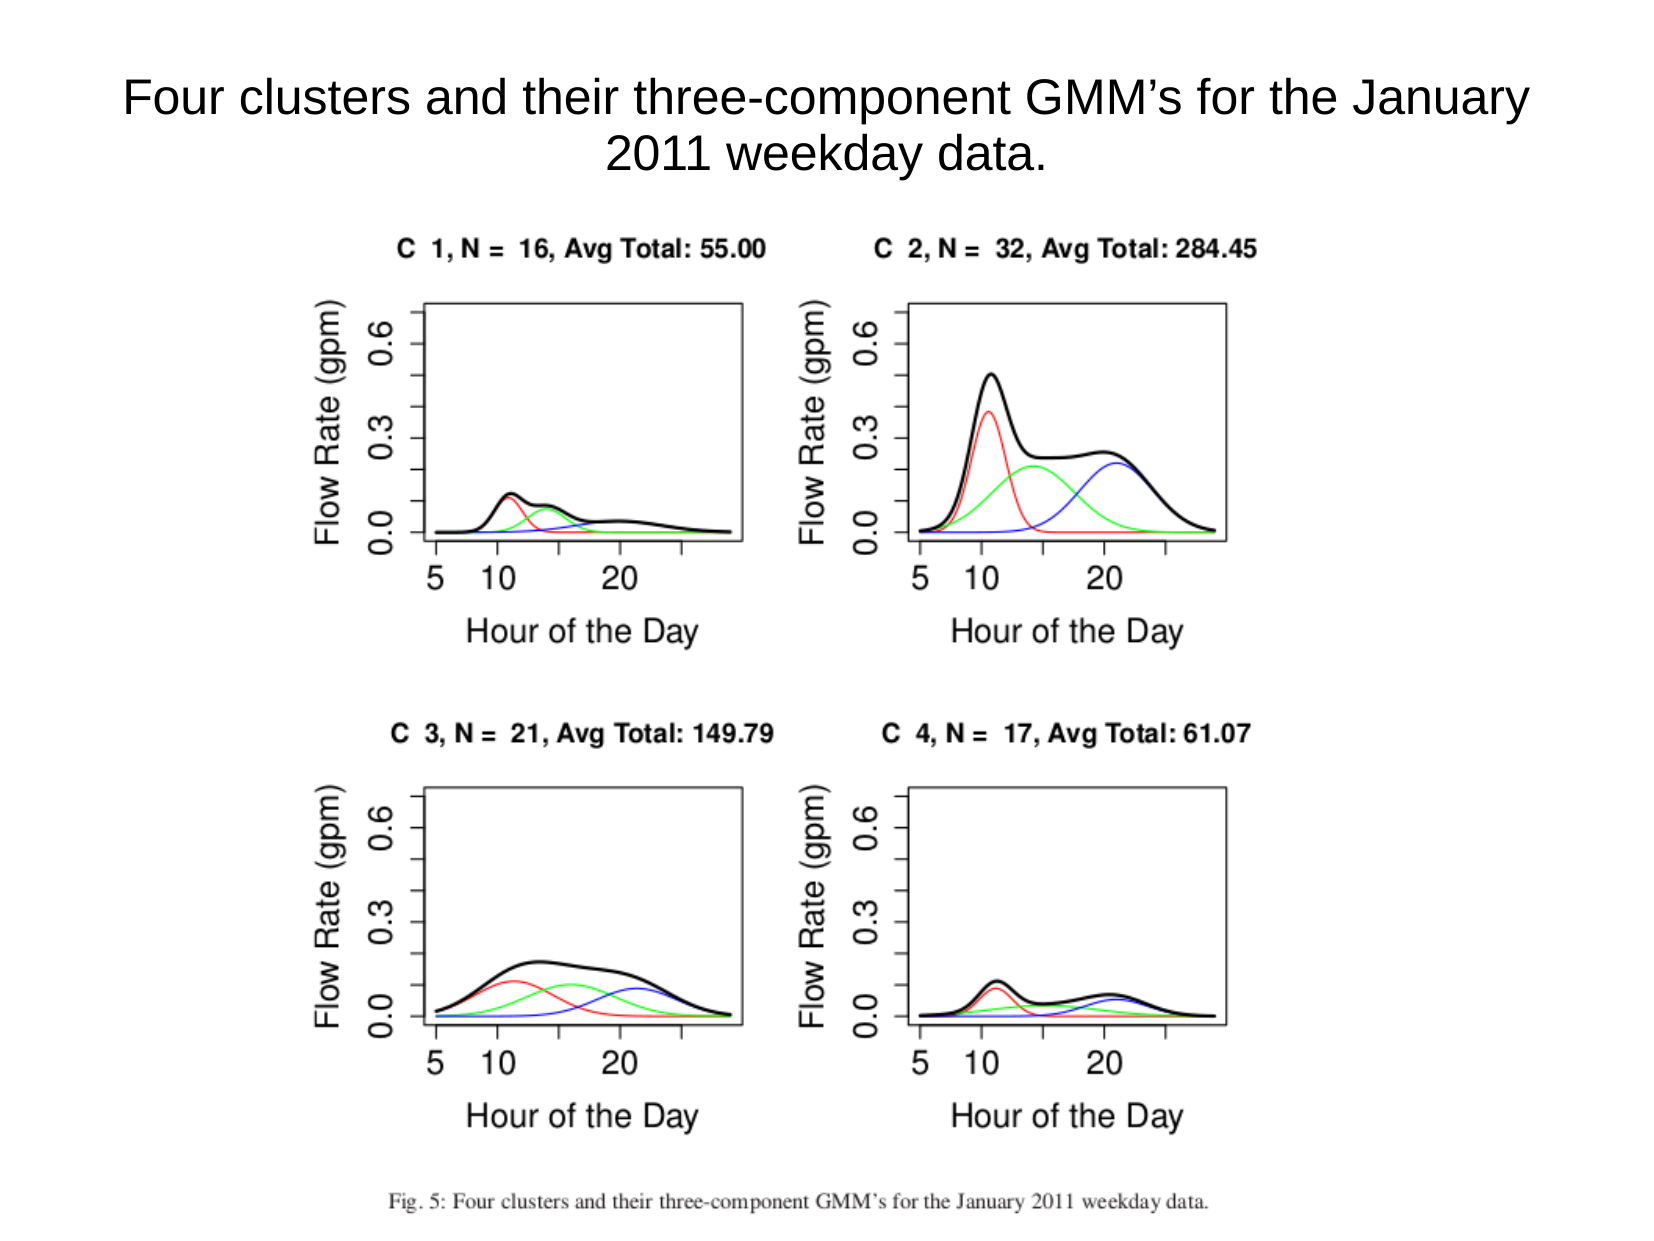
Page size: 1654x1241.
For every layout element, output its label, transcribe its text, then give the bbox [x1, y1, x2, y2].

title Four clusters and their three-component GMM’s for the January 2011 weekday data. [82, 49, 1571, 257]
picture [259, 200, 1282, 1240]
